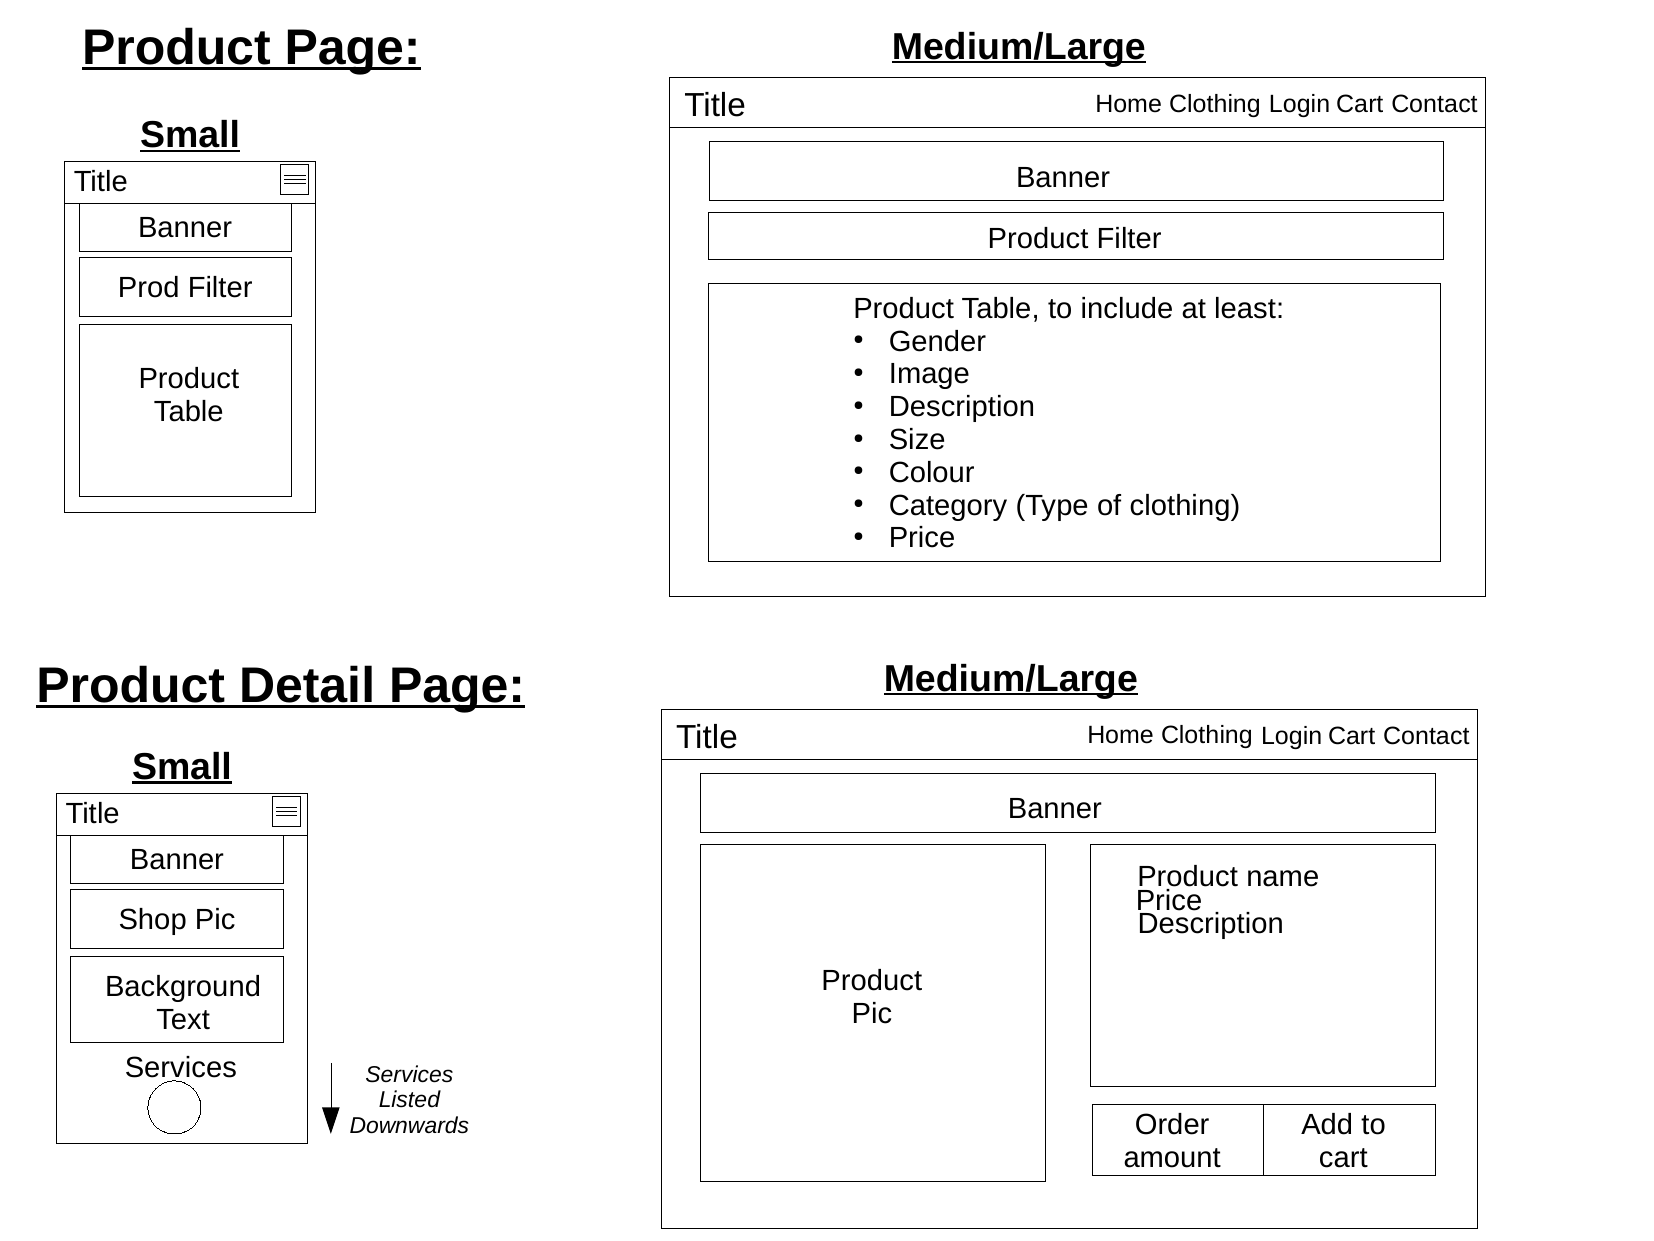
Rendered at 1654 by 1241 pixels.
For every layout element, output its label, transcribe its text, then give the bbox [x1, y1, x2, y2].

text_box Banner [970, 153, 1156, 201]
text_box Home [1080, 81, 1154, 125]
text_box Product Table, to include at least: Gender Image Description Size Colour Category (Type of clothing) Price [838, 284, 1312, 562]
text_box Contact [1376, 82, 1503, 153]
text_box Cart [1313, 714, 1368, 757]
text_box Product Detail Page: [21, 649, 541, 721]
text_box Small [125, 106, 256, 203]
text_box Product Table [94, 354, 284, 438]
text_box [669, 77, 1486, 597]
text_box Description [1092, 900, 1329, 957]
text_box Product name [1110, 852, 1347, 910]
text_box Banner [962, 785, 1148, 833]
text_box Home [1072, 713, 1146, 757]
text_box Clothing [1154, 81, 1290, 141]
text_box [56, 793, 308, 1144]
text_box [64, 161, 316, 513]
text_box Background Text [88, 962, 278, 1046]
text_box Price [1098, 876, 1241, 900]
text_box Services Listed Downwards [334, 1054, 485, 1146]
text_box Small [117, 737, 247, 835]
text_box [661, 709, 1478, 1229]
text_box Medium/Large [868, 649, 1186, 707]
text_box Cart [1321, 82, 1376, 125]
text_box Title [669, 79, 833, 136]
text_box Order amount [1092, 1100, 1252, 1182]
text_box Product Pic [779, 956, 965, 1038]
text_box Login [1254, 82, 1355, 141]
text_box Add to cart [1263, 1100, 1424, 1182]
text_box Product Filter [897, 214, 1252, 263]
text_box Title [59, 157, 125, 209]
text_box Title [50, 789, 117, 841]
text_box Contact [1368, 714, 1495, 785]
text_box Shop Pic [94, 895, 260, 955]
text_box Product Page: [67, 11, 436, 83]
text_box Login [1246, 713, 1347, 773]
text_box Prod Filter [102, 264, 268, 323]
text_box Banner [102, 203, 268, 264]
text_box Medium/Large [877, 17, 1194, 75]
text_box Title [661, 711, 825, 768]
text_box Services [110, 1046, 260, 1092]
text_box Banner [94, 835, 260, 895]
text_box Clothing [1146, 713, 1246, 773]
